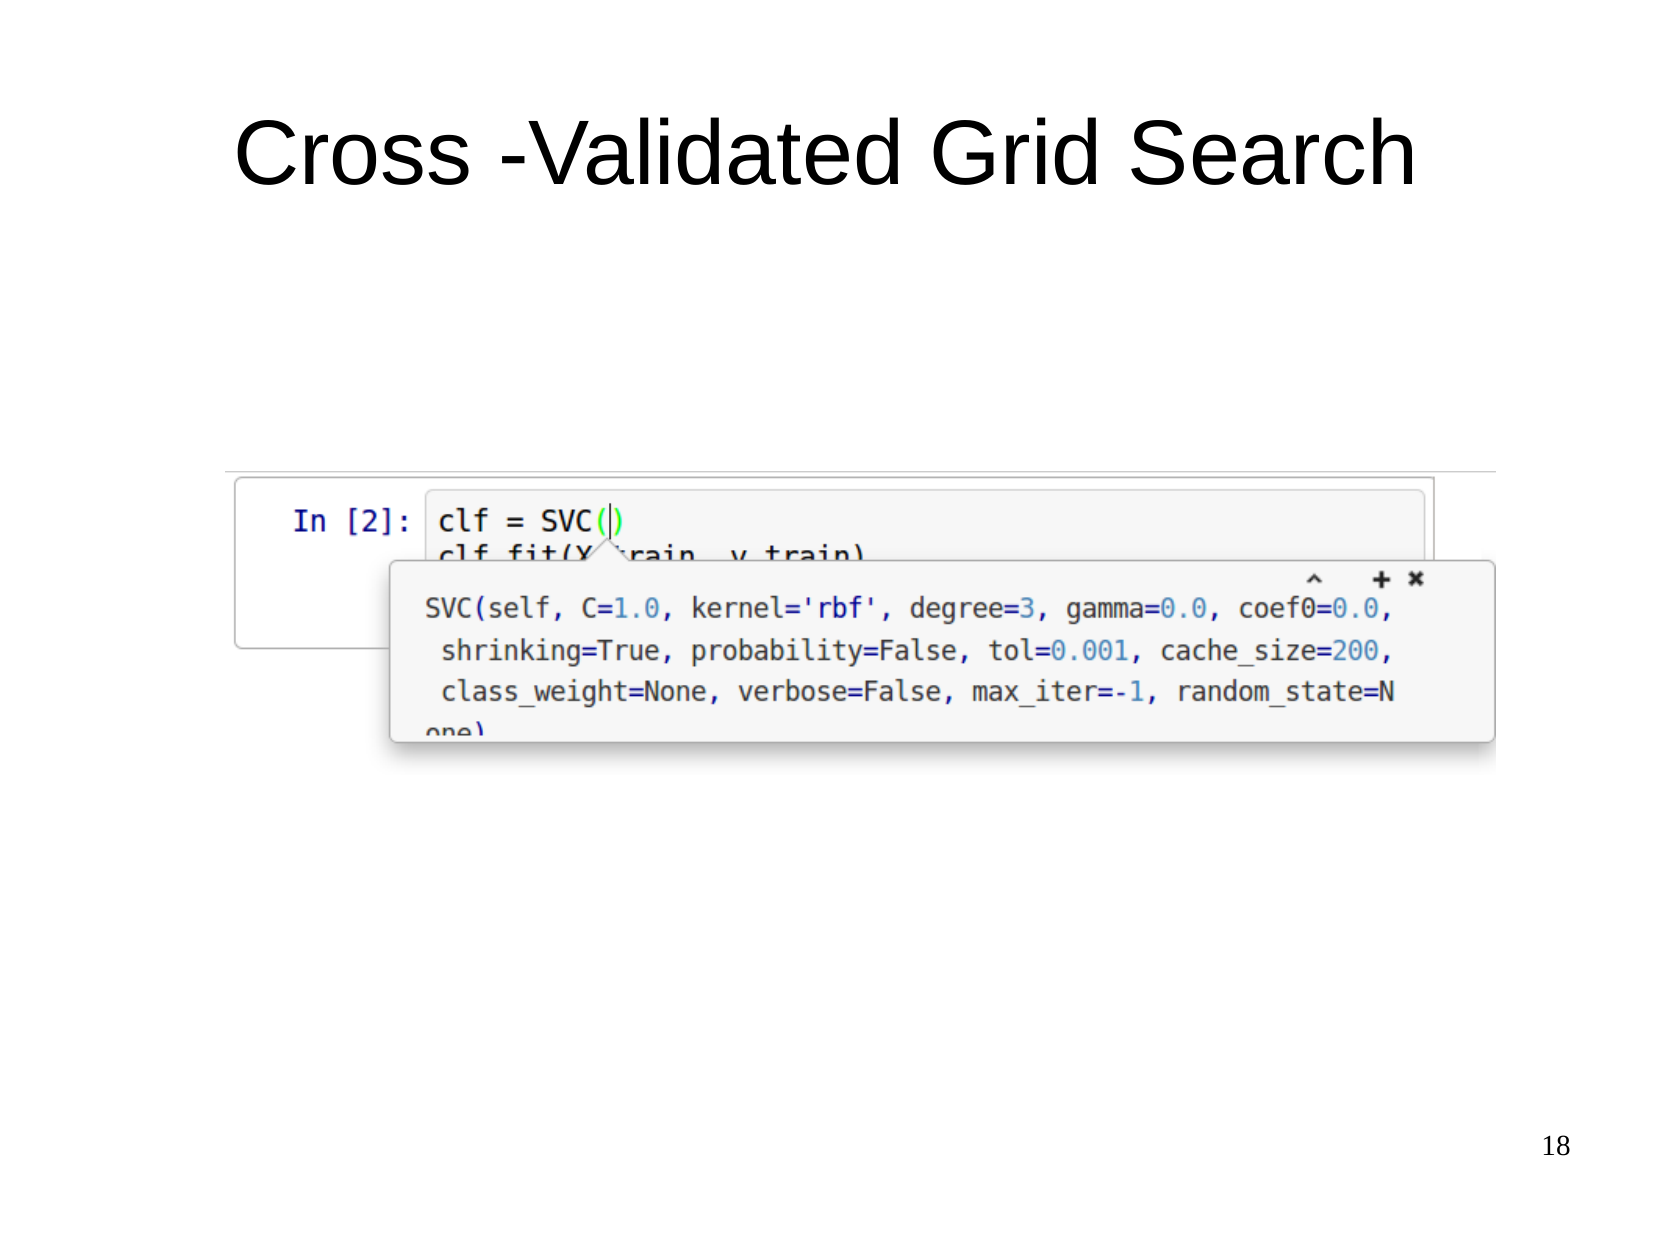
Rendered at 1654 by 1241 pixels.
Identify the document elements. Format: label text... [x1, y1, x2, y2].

picture [225, 469, 1496, 775]
title Cross -Validated Grid Search [82, 49, 1571, 257]
